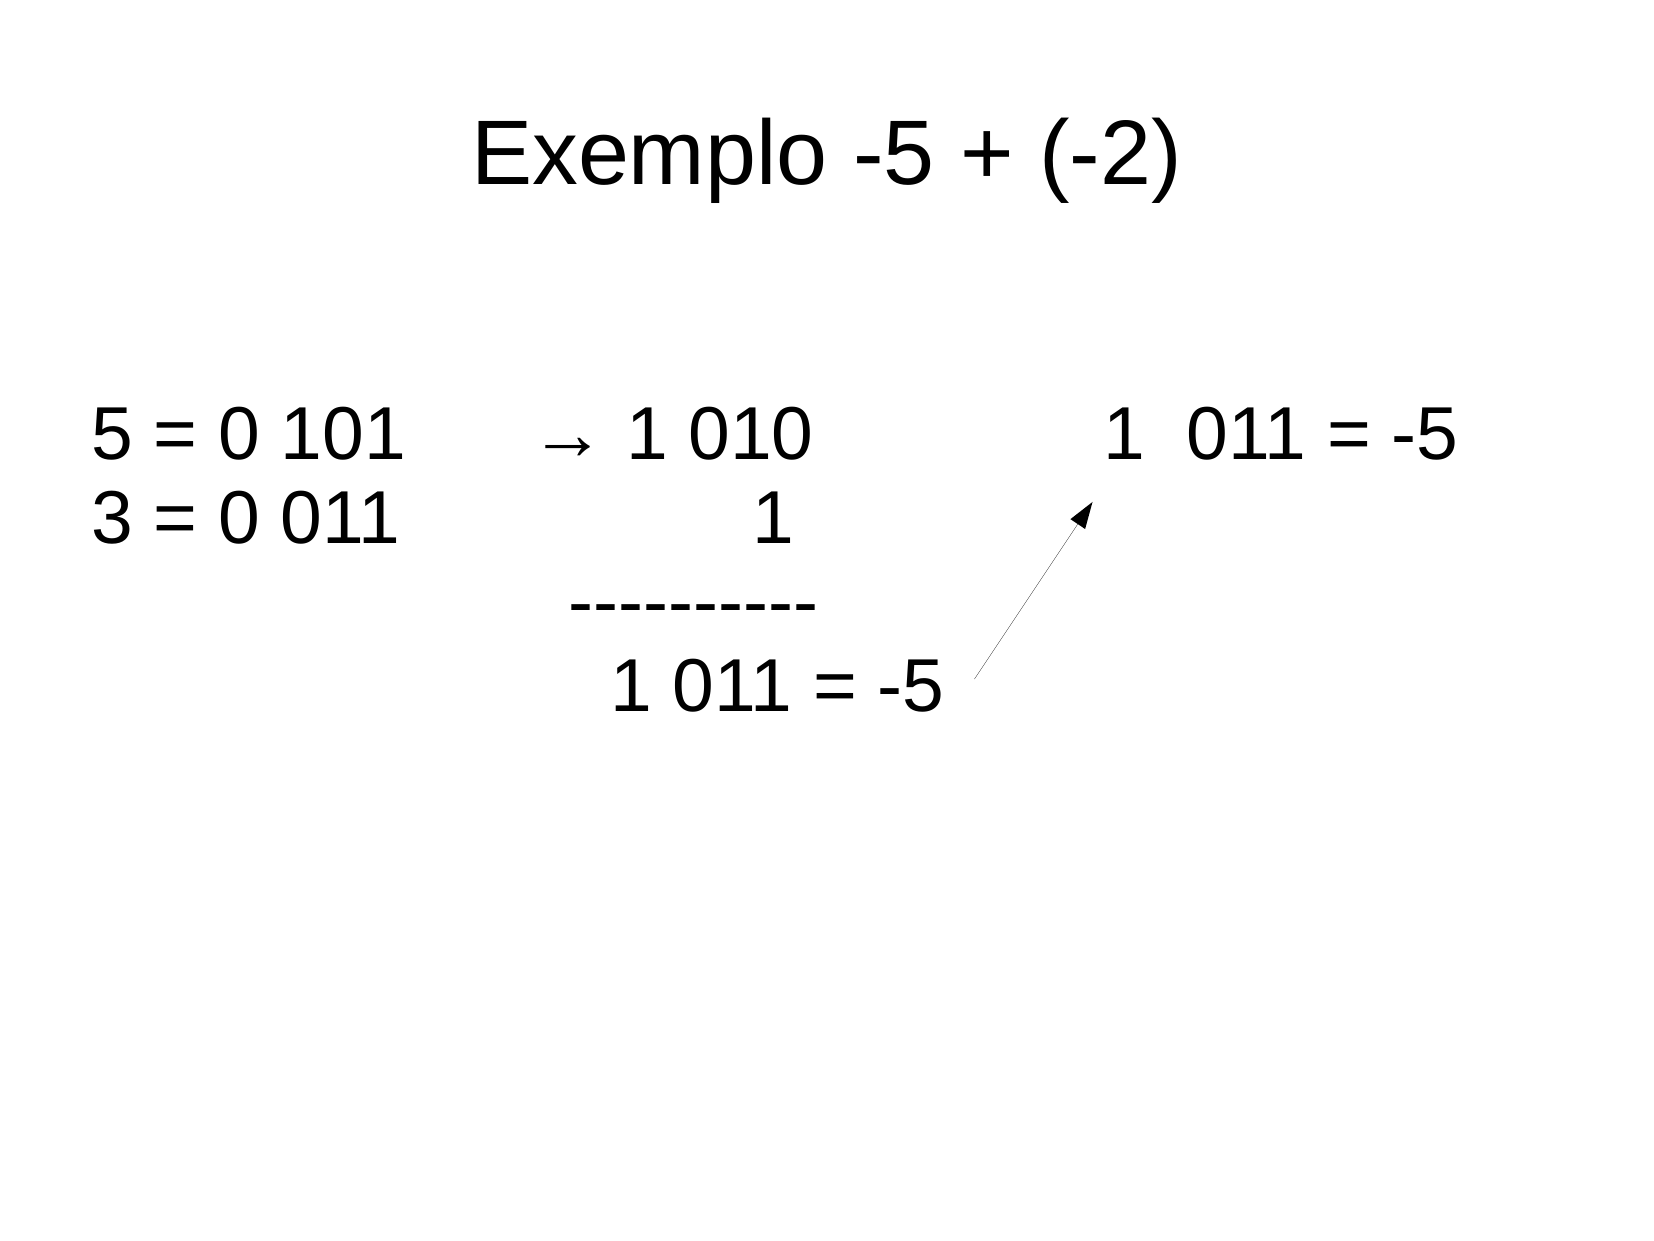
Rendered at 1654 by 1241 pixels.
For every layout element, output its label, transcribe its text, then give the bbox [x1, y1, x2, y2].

text_box 5 = 0 101 → 1 010 1 011 = -5 3 = 0 011 1 ---------- 1 011 = -5 [76, 383, 1543, 771]
title Exemplo -5 + (-2) [82, 49, 1571, 257]
